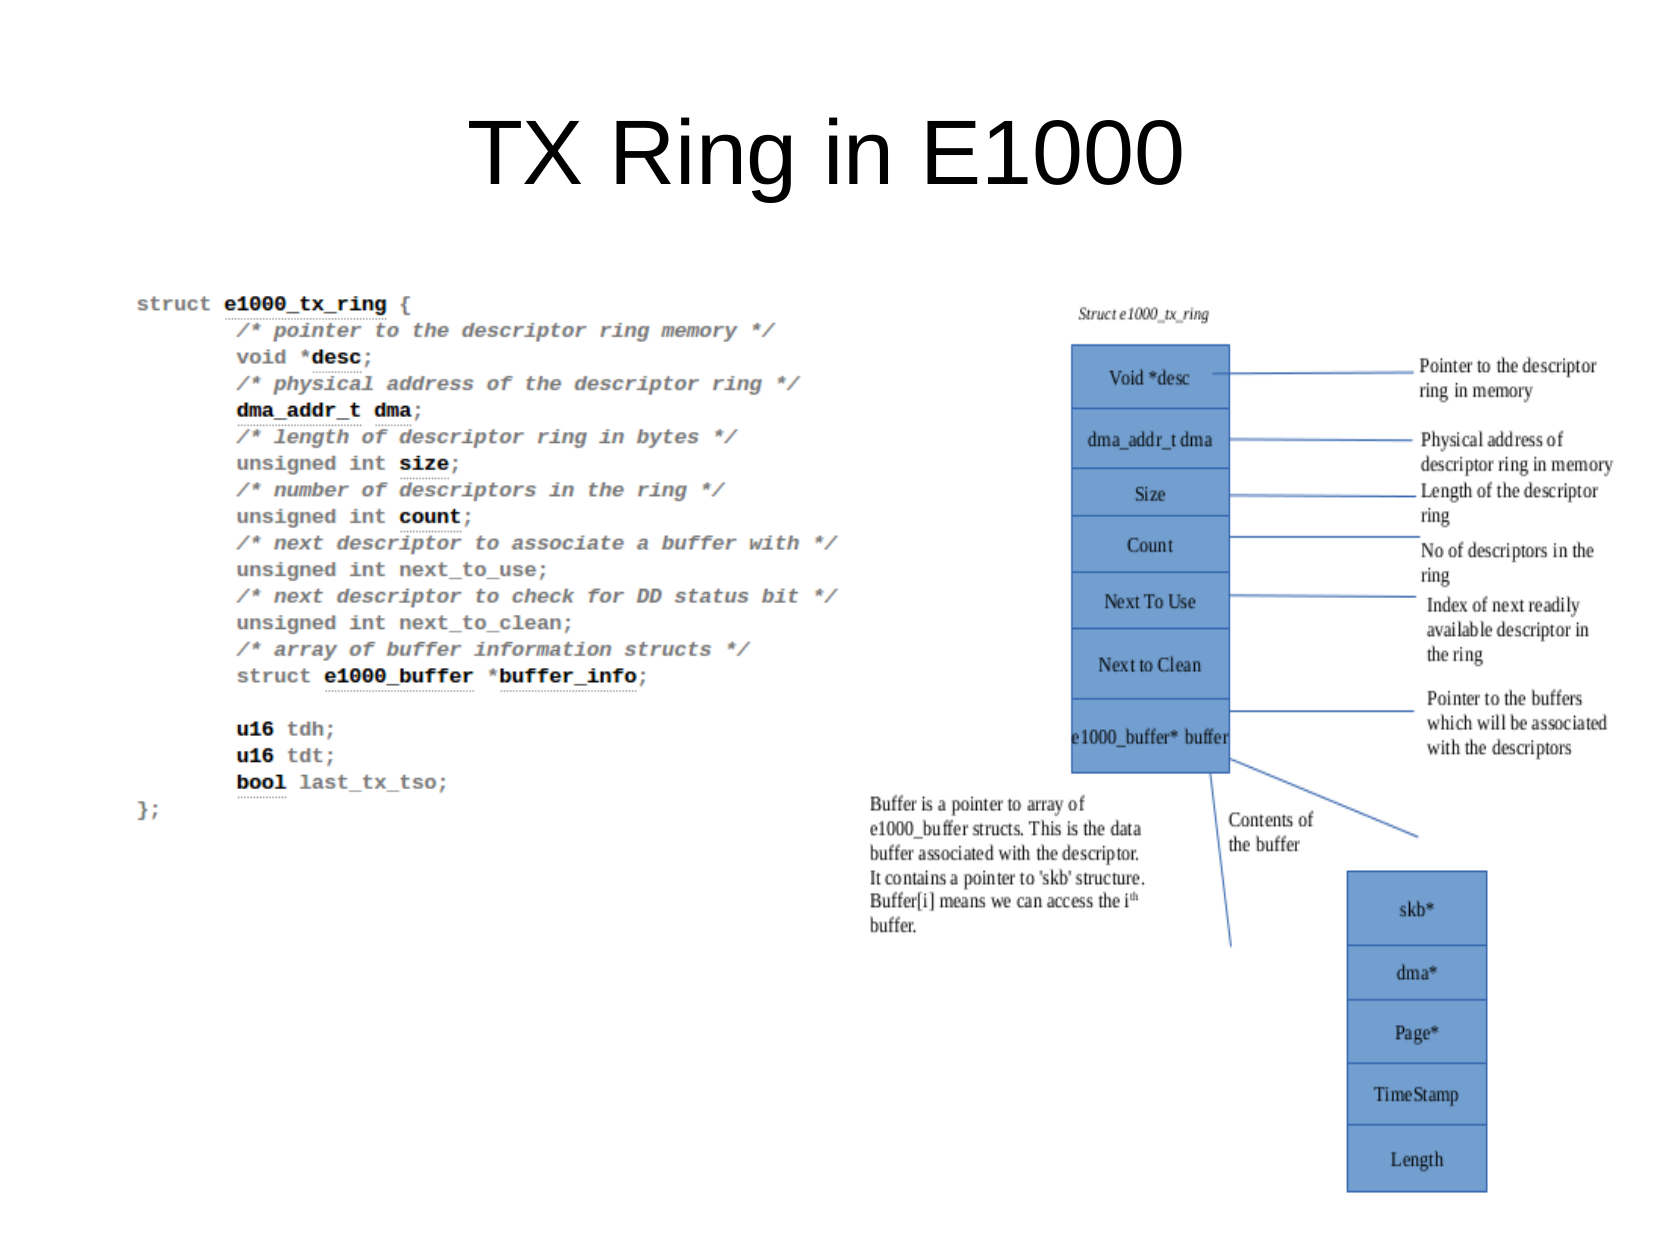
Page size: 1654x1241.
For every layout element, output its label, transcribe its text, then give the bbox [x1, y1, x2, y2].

picture [135, 295, 851, 826]
title TX Ring in E1000 [82, 49, 1571, 257]
picture [870, 290, 1621, 1201]
